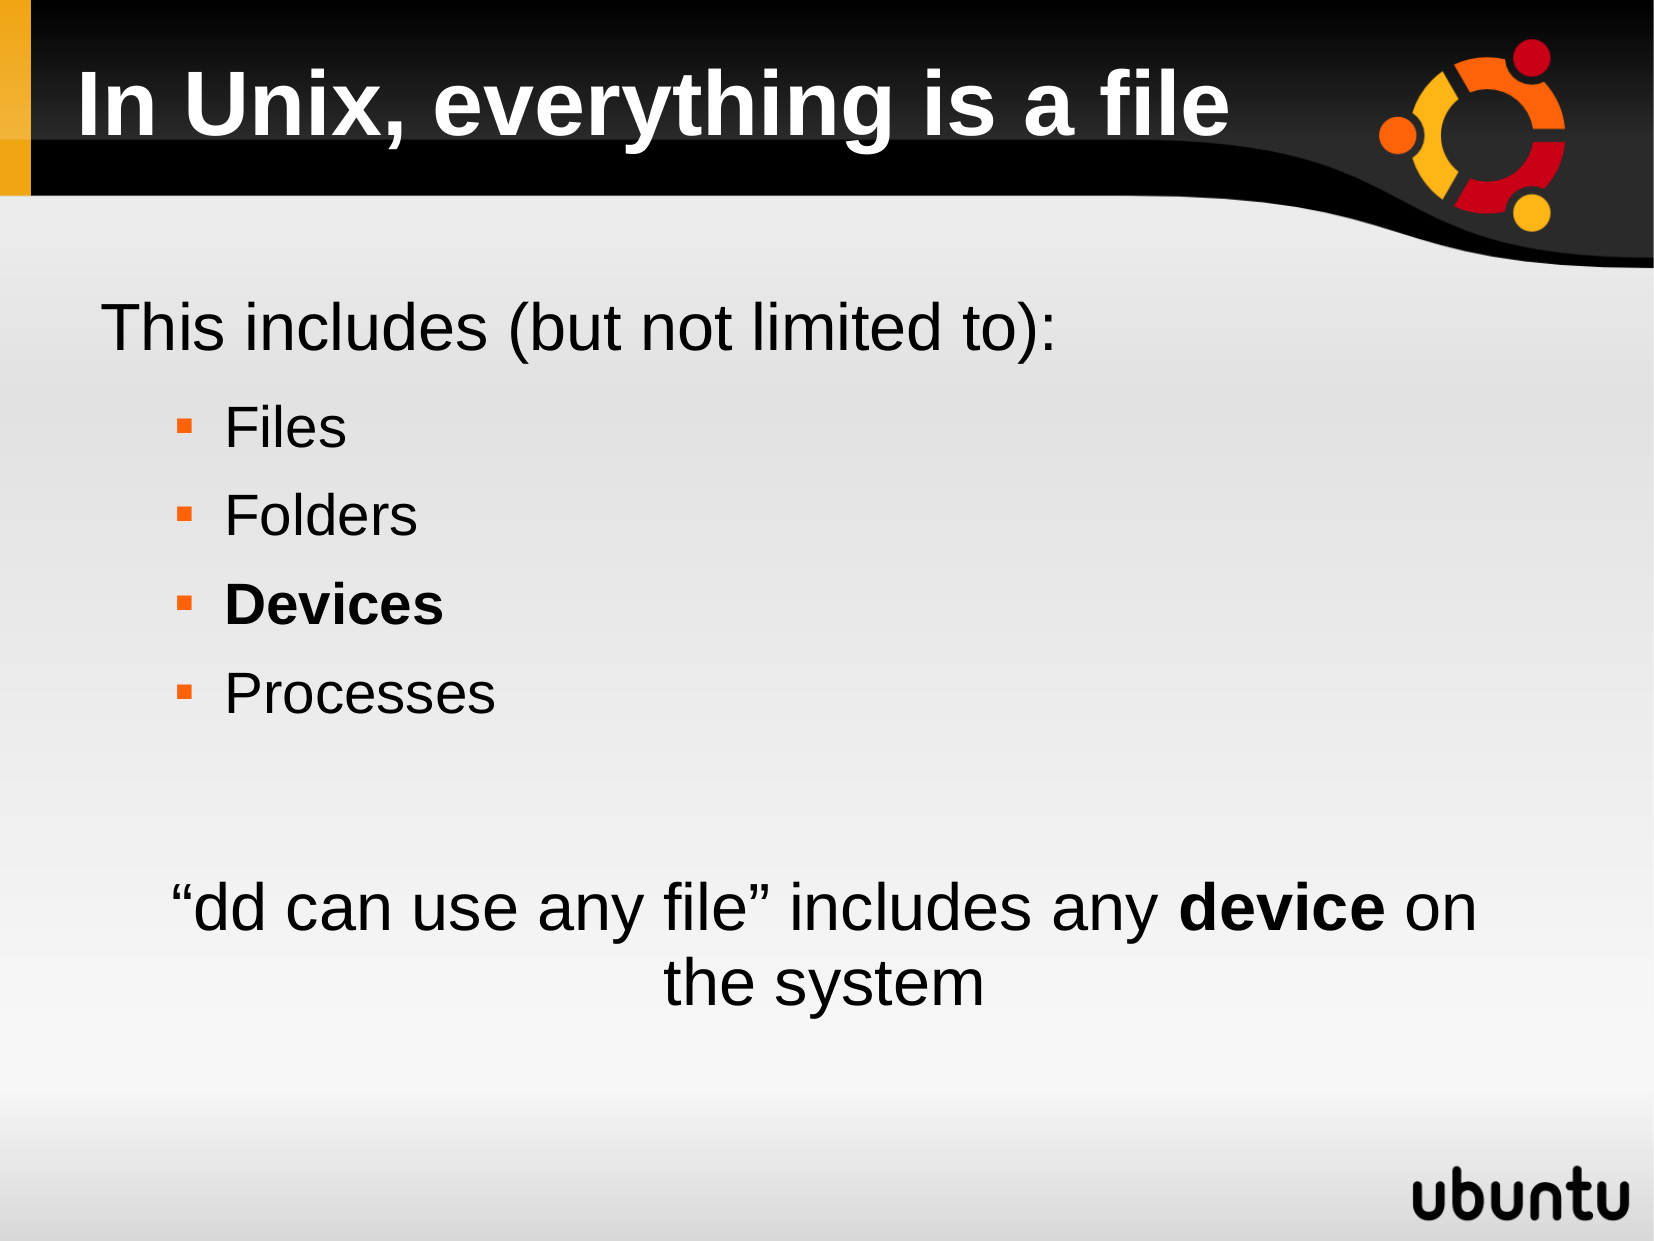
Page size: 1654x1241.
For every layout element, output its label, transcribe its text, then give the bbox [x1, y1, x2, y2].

list This includes (but not limited to): Files Folders Devices Processes [82, 290, 1571, 788]
text_box “dd can use any file” includes any device on the system [112, 862, 1538, 1027]
title In Unix, everything is a file [76, 0, 1565, 208]
picture [0, 0, 1654, 1241]
